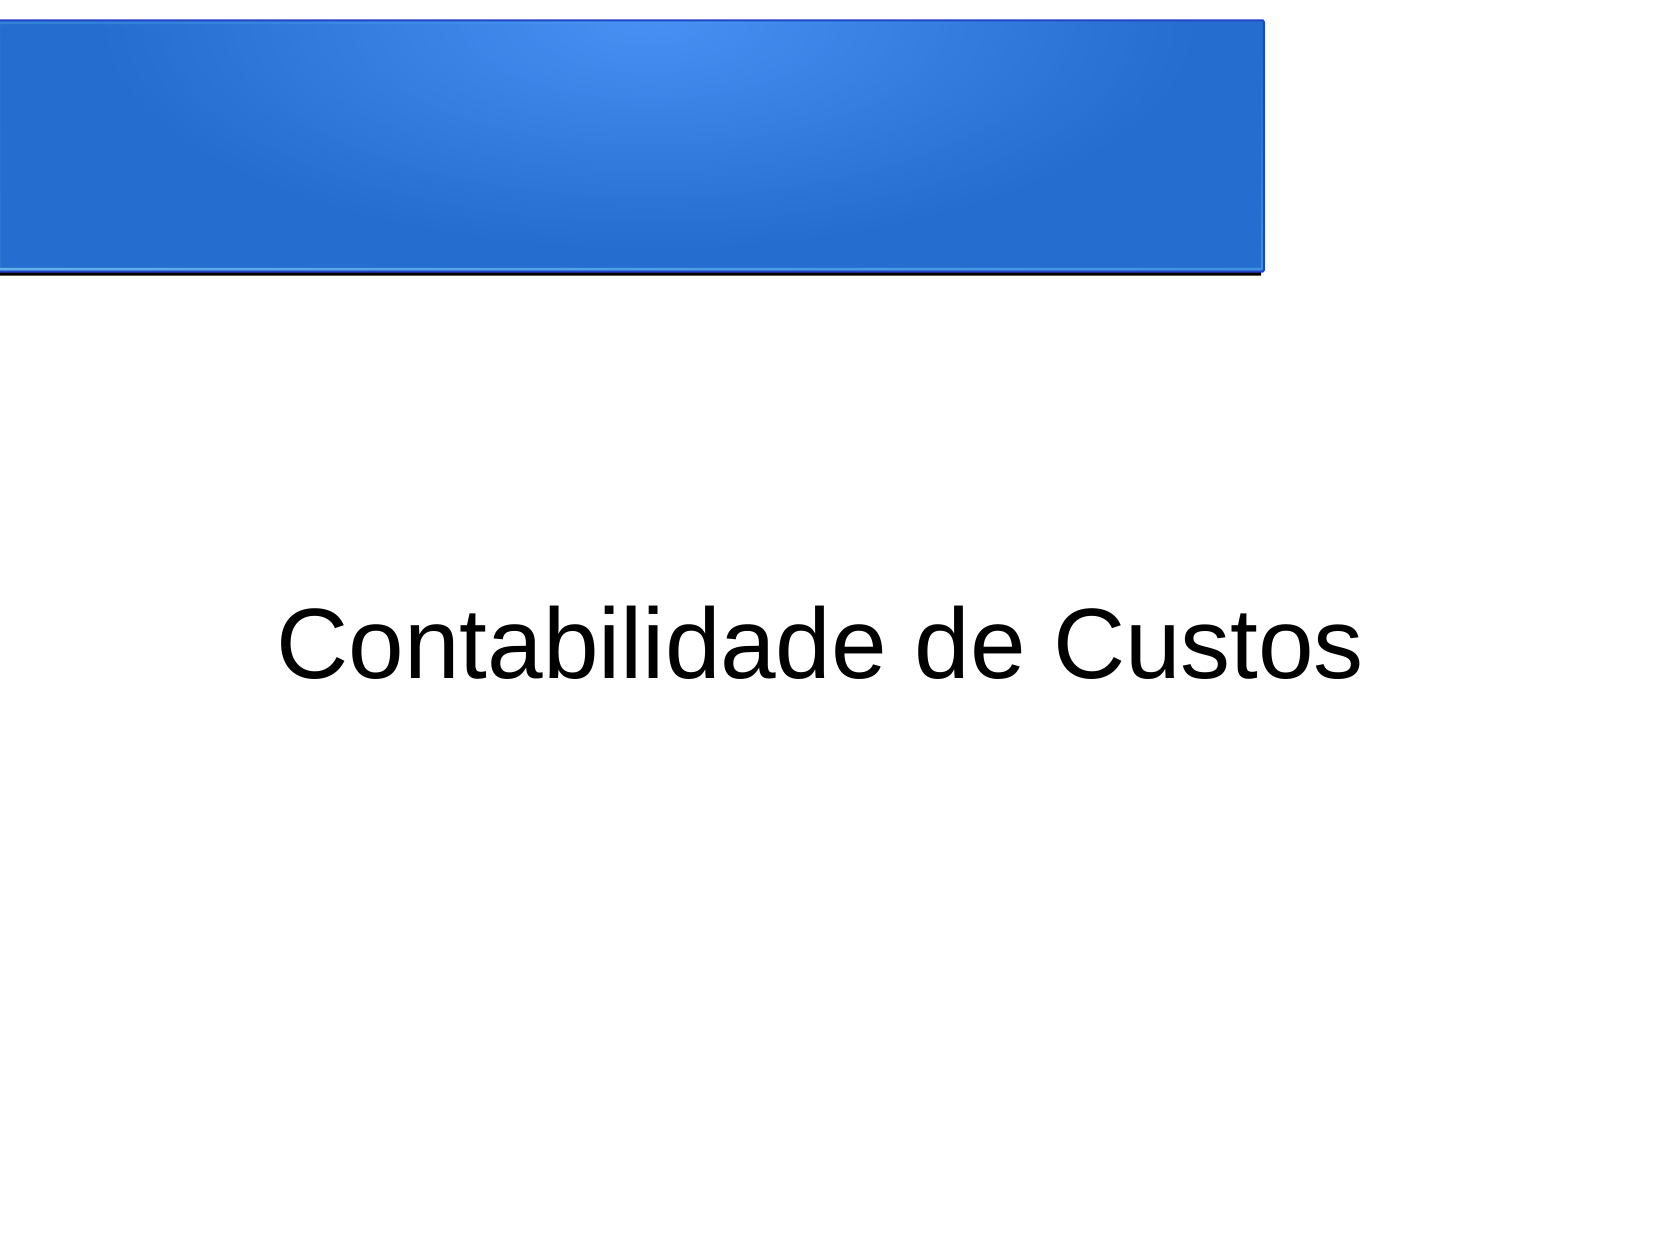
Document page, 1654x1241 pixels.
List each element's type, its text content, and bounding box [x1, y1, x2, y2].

subtitle Contabilidade de Custos [177, 532, 1465, 756]
